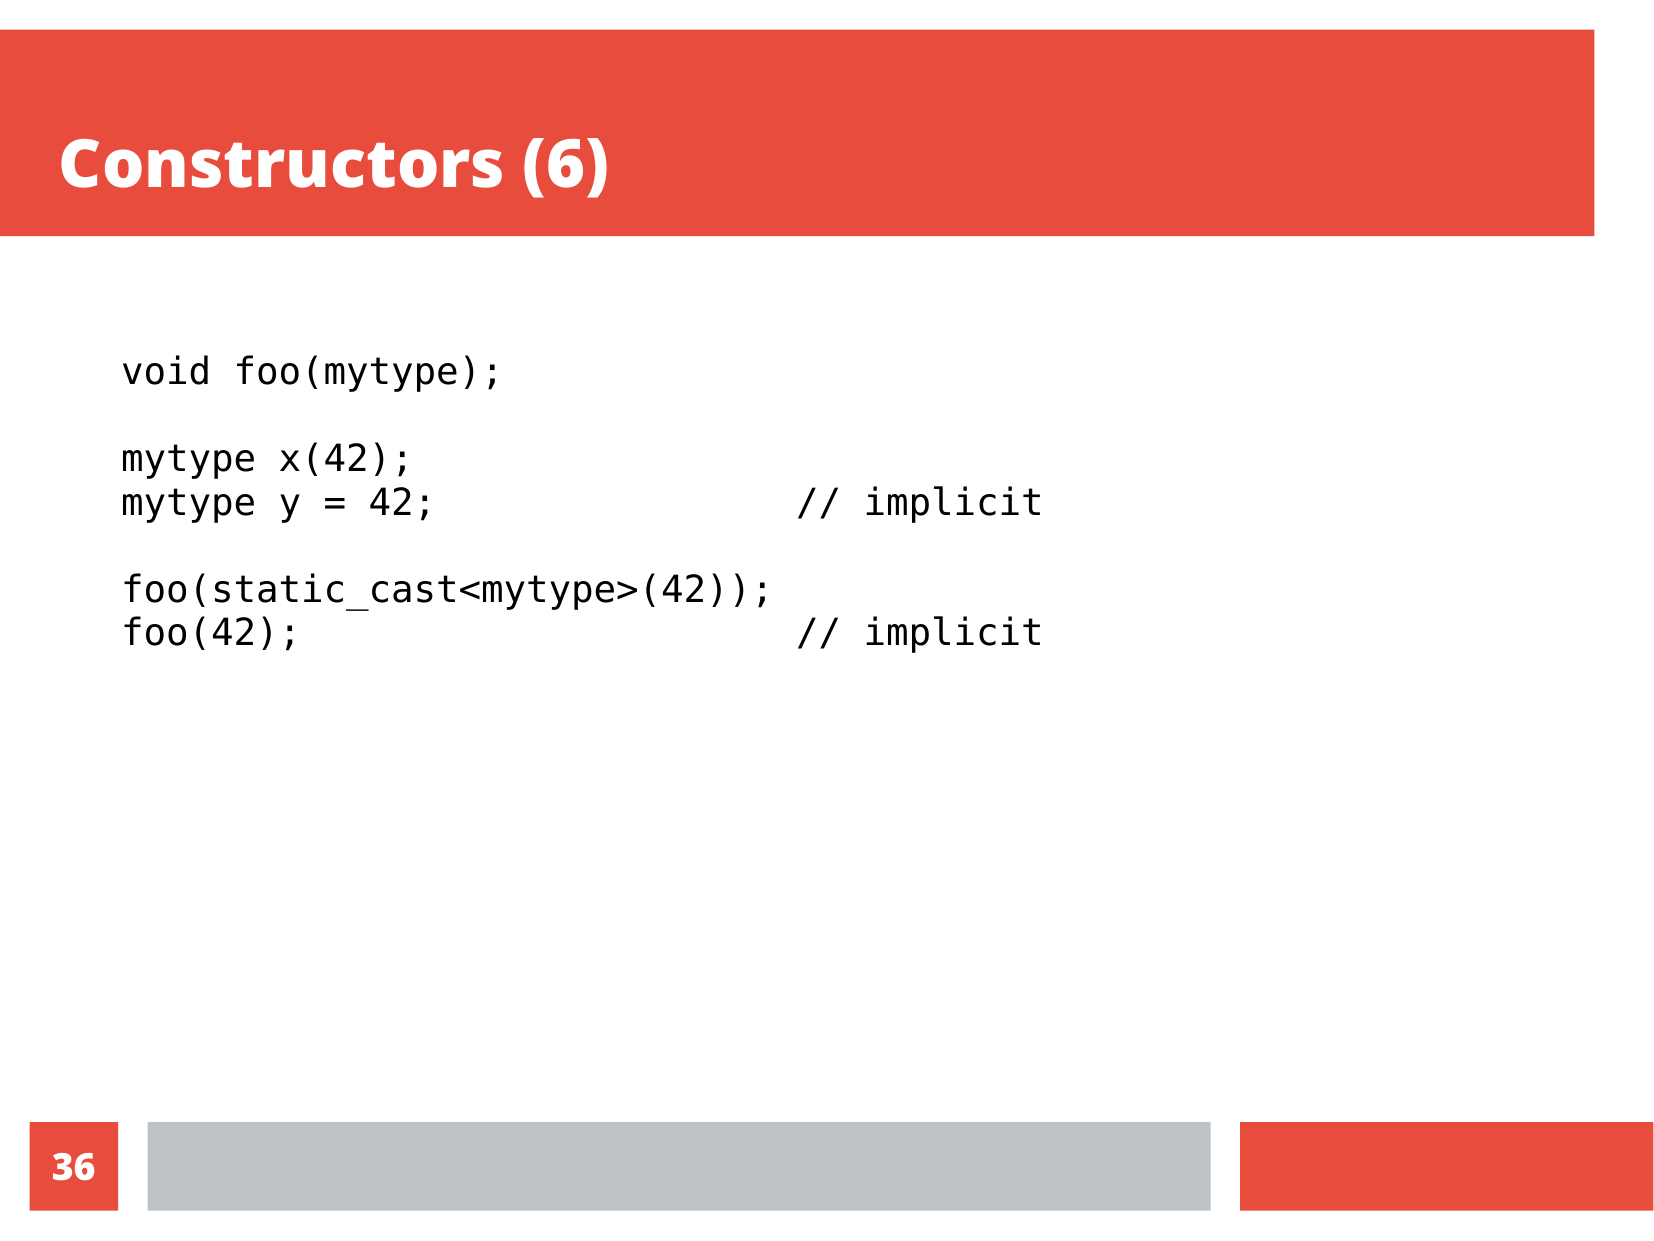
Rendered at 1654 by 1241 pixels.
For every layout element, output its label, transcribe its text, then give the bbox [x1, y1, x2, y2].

title Constructors (6) [59, 59, 1595, 207]
text_box void foo(mytype); mytype x(42); mytype y = 42; // implicit foo(static_cast<mytype>(42)); foo(42); // implicit [106, 342, 1382, 863]
